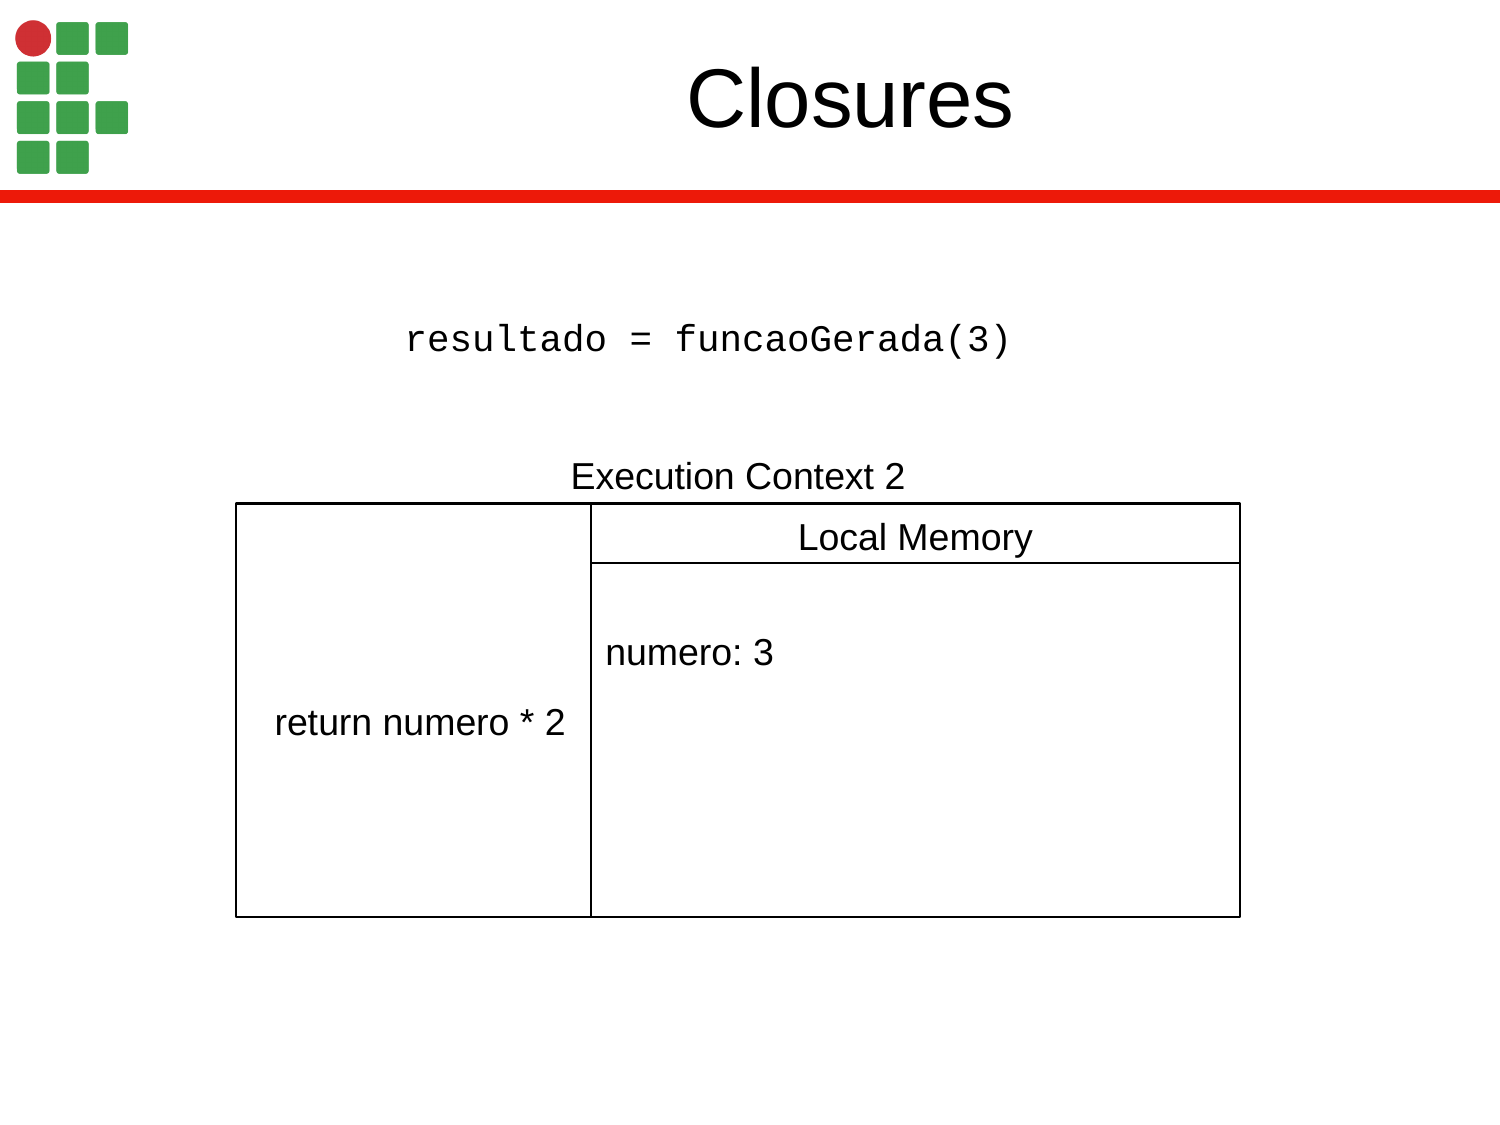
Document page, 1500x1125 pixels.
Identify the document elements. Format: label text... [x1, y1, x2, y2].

text_box return numero * 2 [259, 690, 615, 751]
text_box resultado = funcaoGerada(3) [389, 307, 1027, 367]
picture [14, 16, 130, 178]
text_box numero: 3 [590, 620, 945, 680]
text_box Execution Context 2 [236, 444, 1241, 502]
text_box Local Memory [590, 505, 1239, 566]
title Closures [230, 0, 1471, 202]
